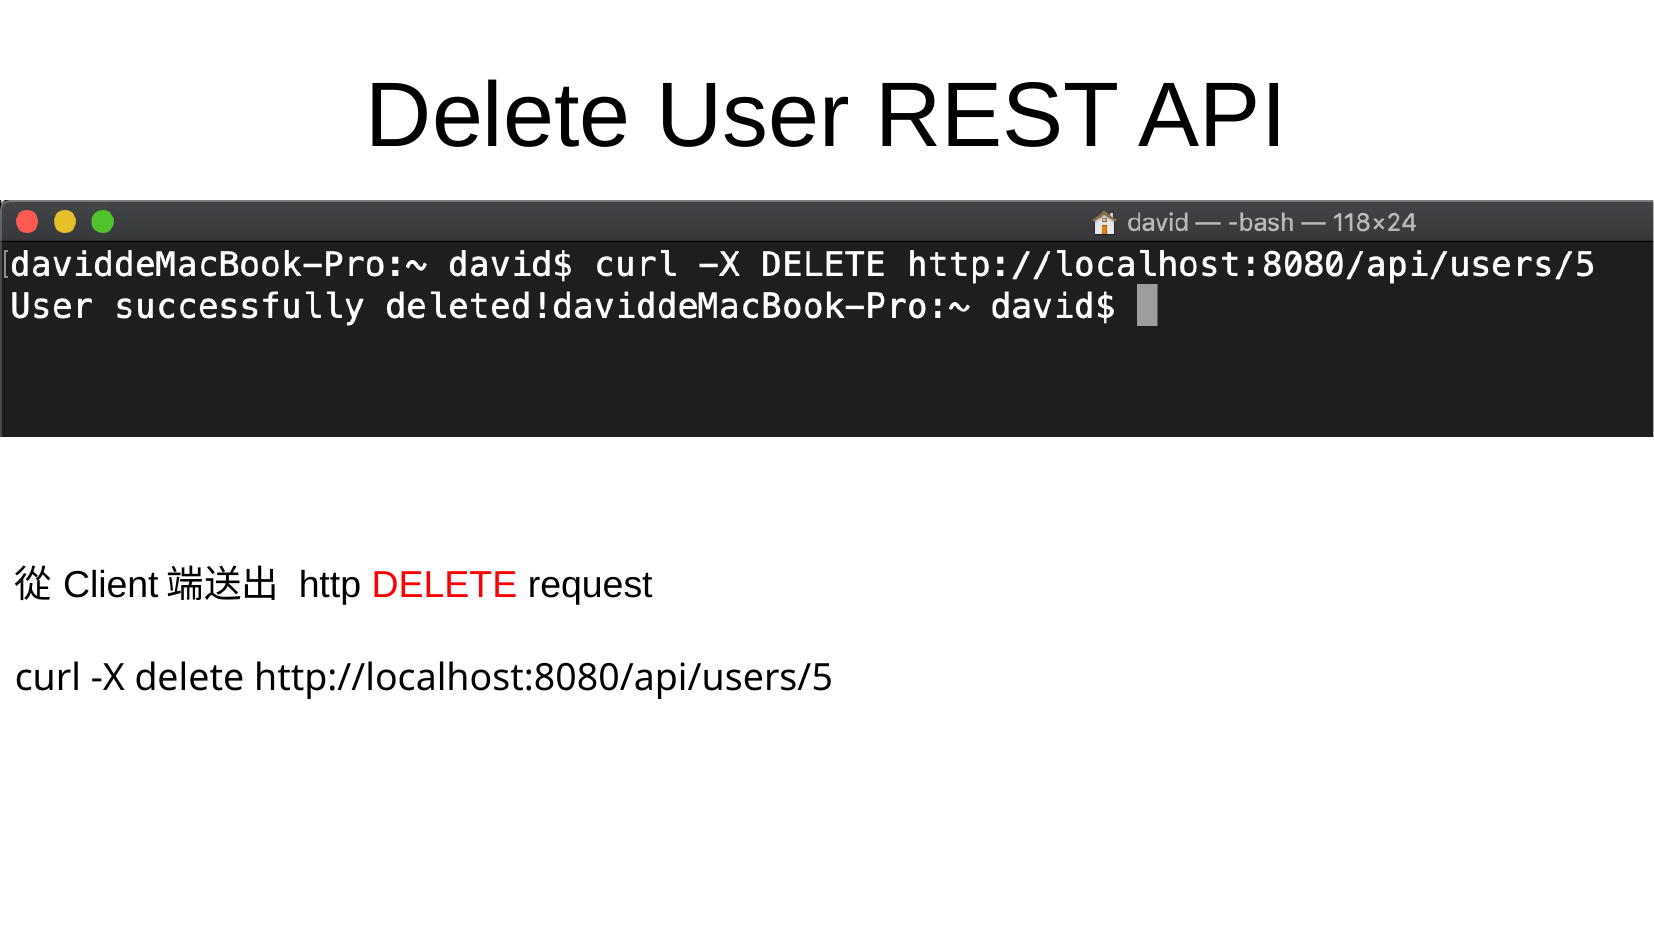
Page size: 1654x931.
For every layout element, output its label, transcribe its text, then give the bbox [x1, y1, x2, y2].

title Delete User REST API [82, 23, 1571, 200]
picture [0, 200, 1654, 438]
text_box 從Client端送出 http DELETE request curl -X delete http://localhost:8080/api/users/5 [0, 546, 1653, 827]
